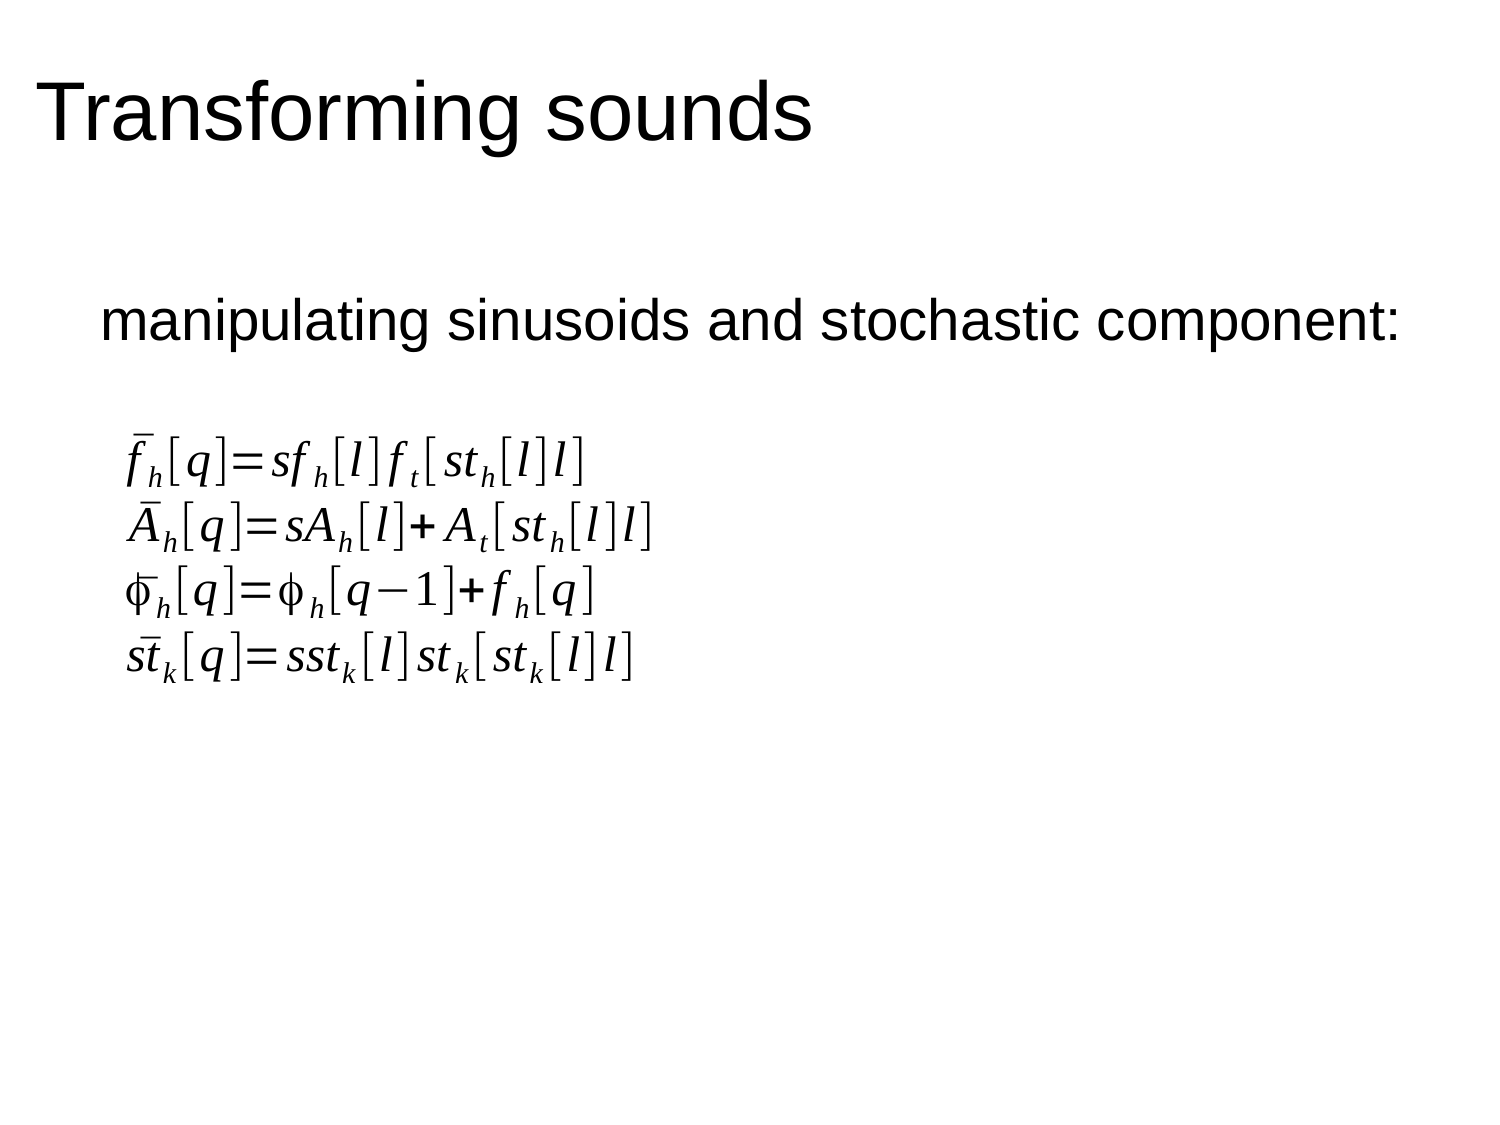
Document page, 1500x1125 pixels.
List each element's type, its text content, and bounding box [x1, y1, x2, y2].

title Transforming sounds [35, 8, 1465, 216]
text_box manipulating sinusoids and stochastic component: [85, 280, 1417, 361]
chart [118, 431, 661, 748]
